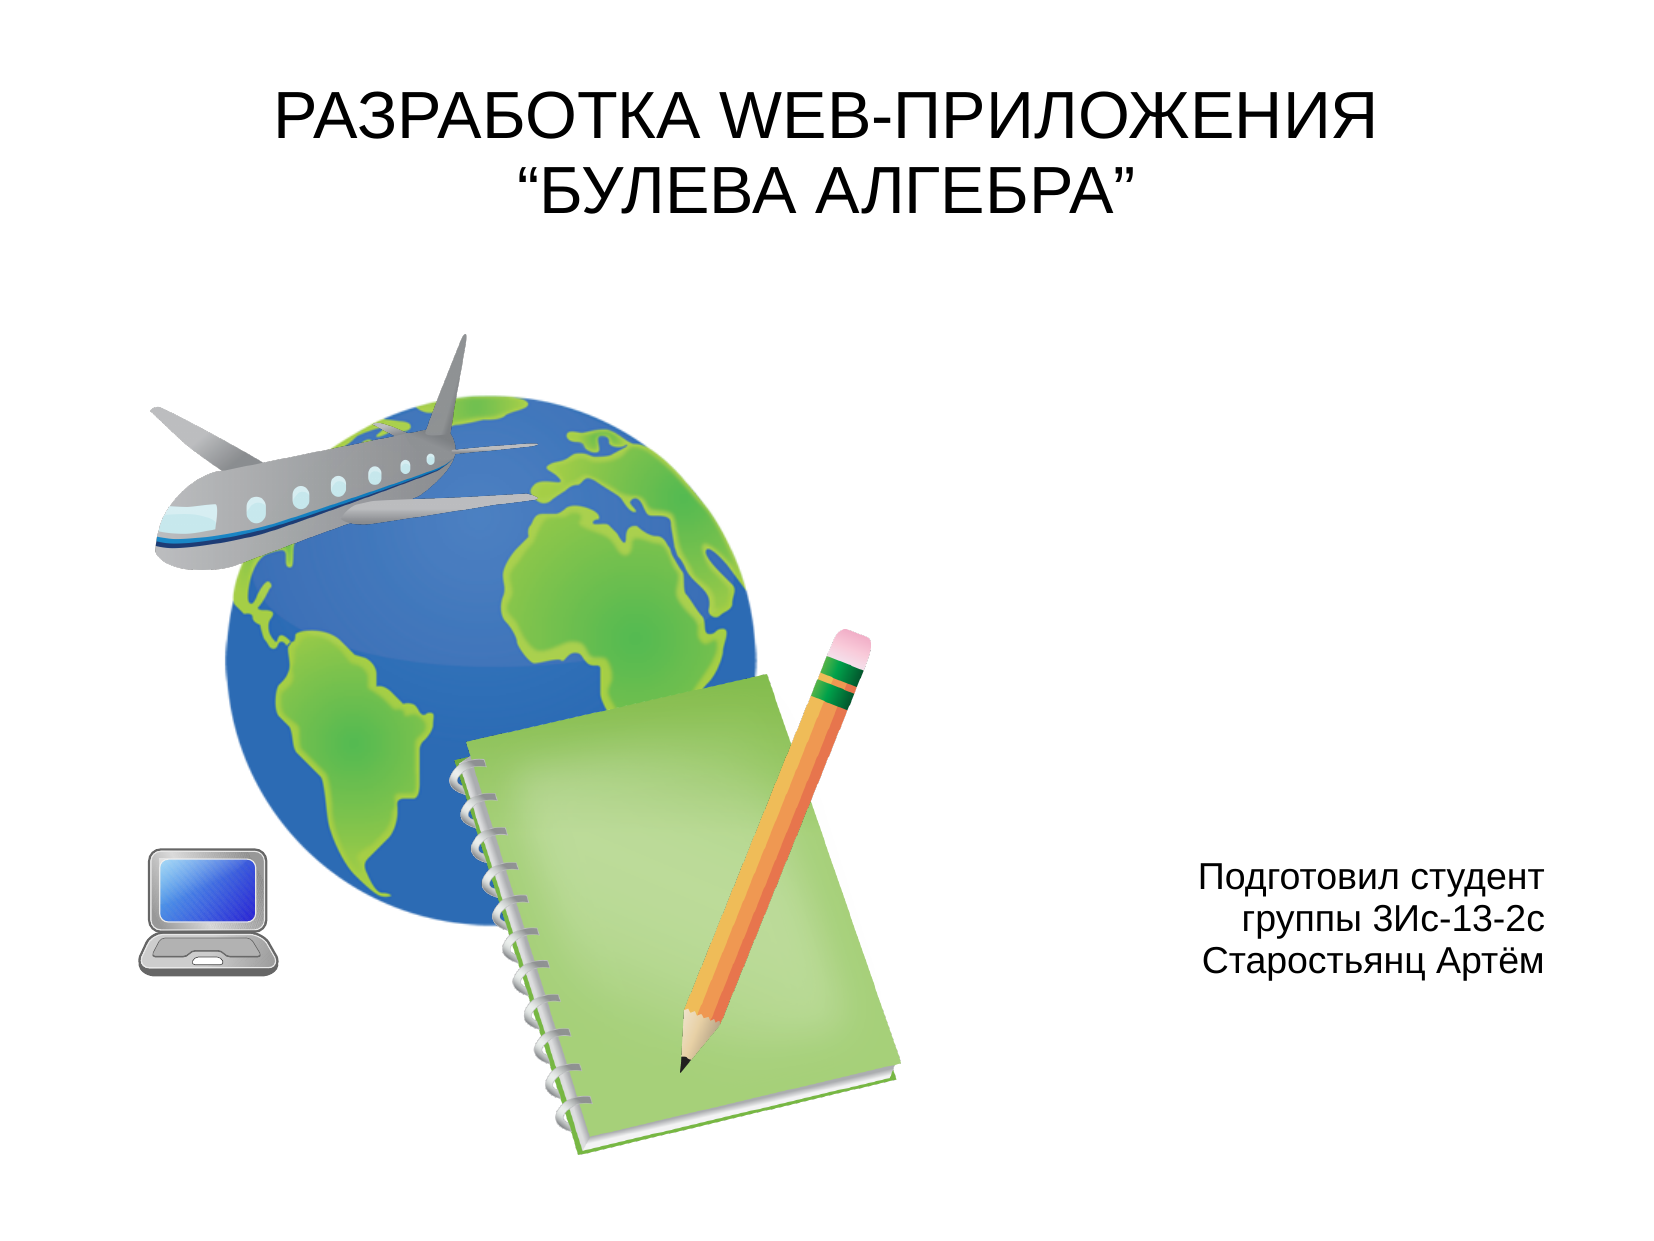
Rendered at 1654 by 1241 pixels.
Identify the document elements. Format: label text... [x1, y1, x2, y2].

text_box Подготовил студент группы 3Ис-13-2с Старостьянц Артём [901, 855, 1546, 982]
title РАЗРАБОТКА WEB-ПРИЛОЖЕНИЯ “БУЛЕВА АЛГЕБРА” [82, 49, 1571, 257]
picture [120, 325, 901, 1156]
